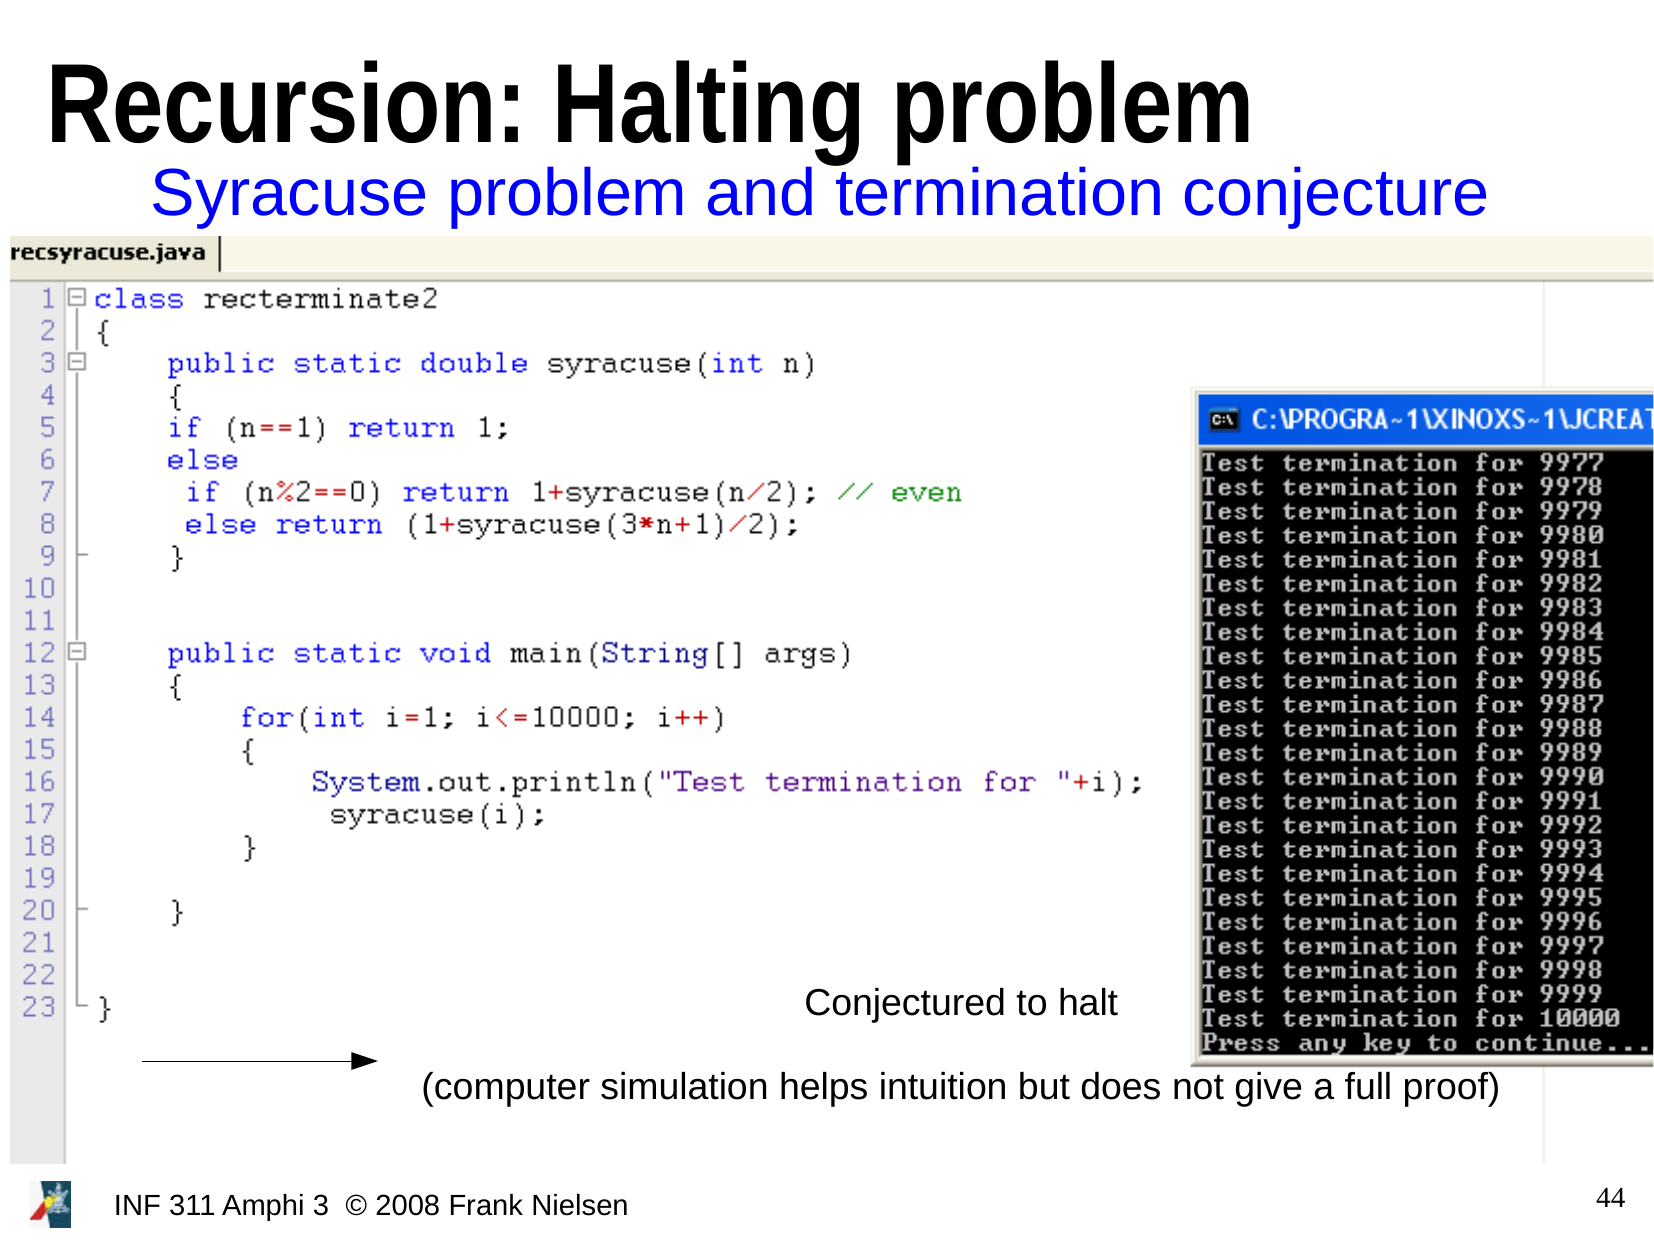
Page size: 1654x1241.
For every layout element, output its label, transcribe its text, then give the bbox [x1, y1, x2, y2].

text_box Conjectured to halt (computer simulation helps intuition but does not give a full proof) [406, 974, 1516, 1163]
picture [10, 236, 1654, 1164]
picture [29, 1181, 71, 1228]
text_box Syracuse problem and termination conjecture [135, 147, 1506, 238]
text_box Recursion: Halting problem [31, 29, 1270, 174]
